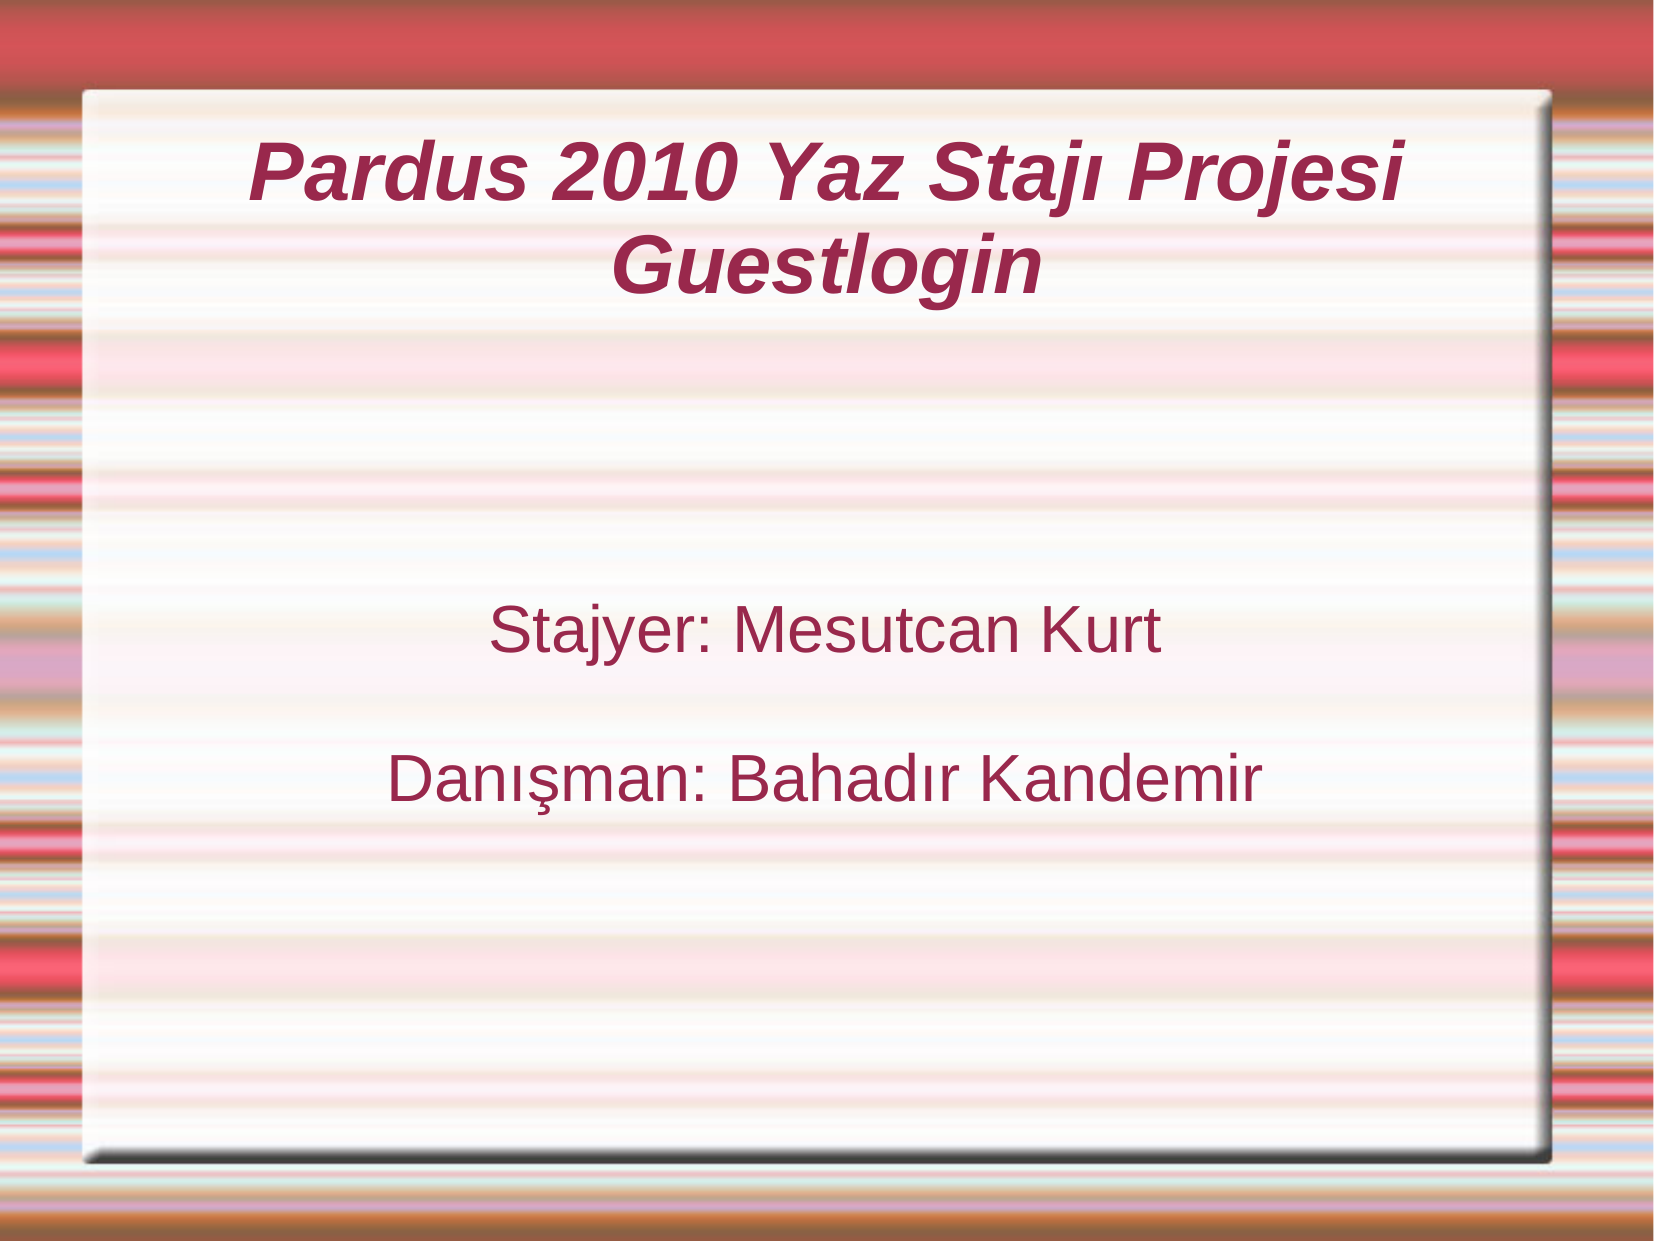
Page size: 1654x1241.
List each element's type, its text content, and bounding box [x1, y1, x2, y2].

subtitle Stajyer: Mesutcan Kurt Danışman: Bahadır Kandemir [134, 350, 1516, 1133]
title Pardus 2010 Yaz Stajı Projesi Guestlogin [121, 114, 1534, 322]
picture [0, 0, 1654, 1241]
